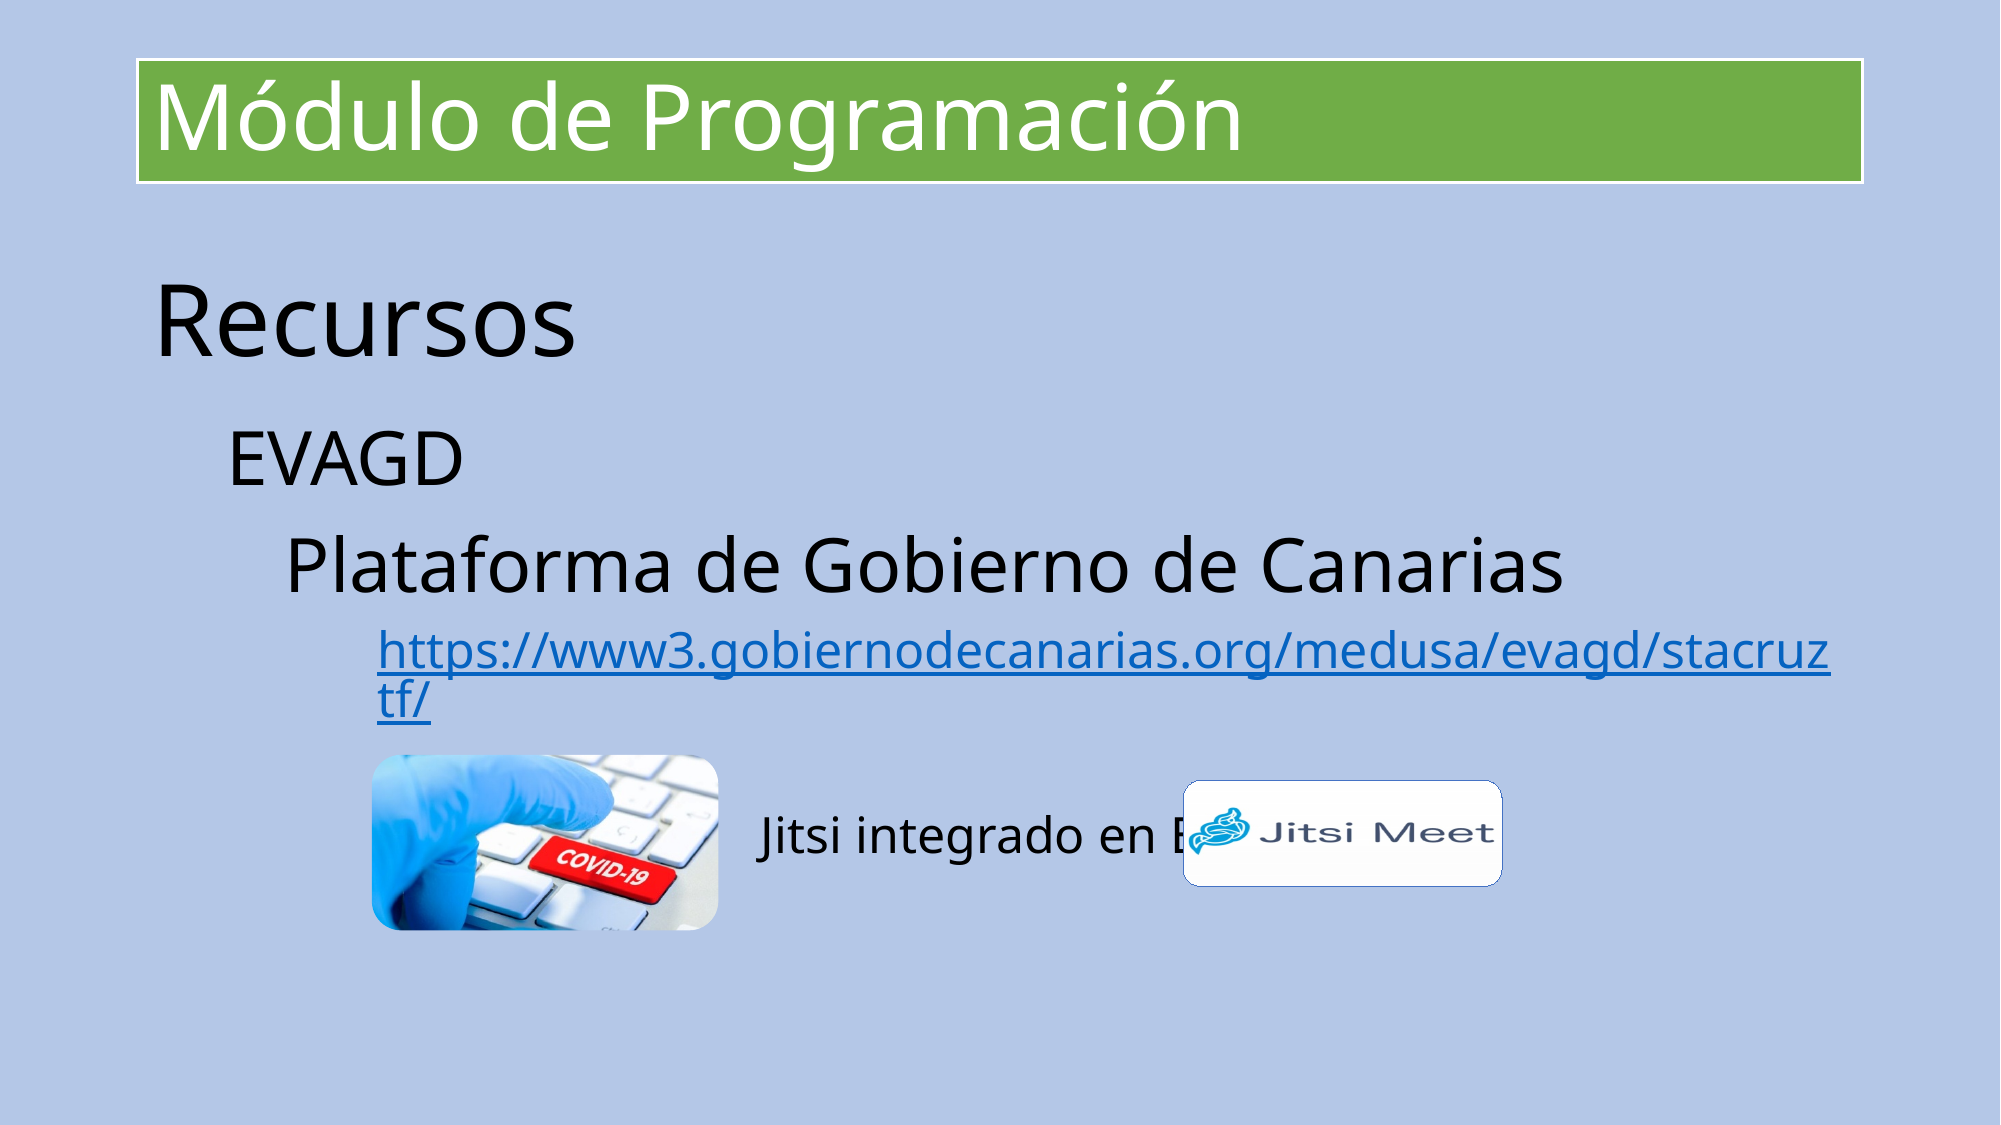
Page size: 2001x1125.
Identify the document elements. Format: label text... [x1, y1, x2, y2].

list Recursos EVAGD Plataforma de Gobierno de Canarias https://www3.gobiernodecanarias.org/medusa/evagd/stacruztf/ [137, 263, 1863, 977]
text_box Jitsi integrado en EVAGD. [746, 796, 1373, 932]
text_box [371, 754, 719, 931]
title Módulo de Programación [137, 59, 1863, 183]
text_box [1183, 780, 1503, 887]
